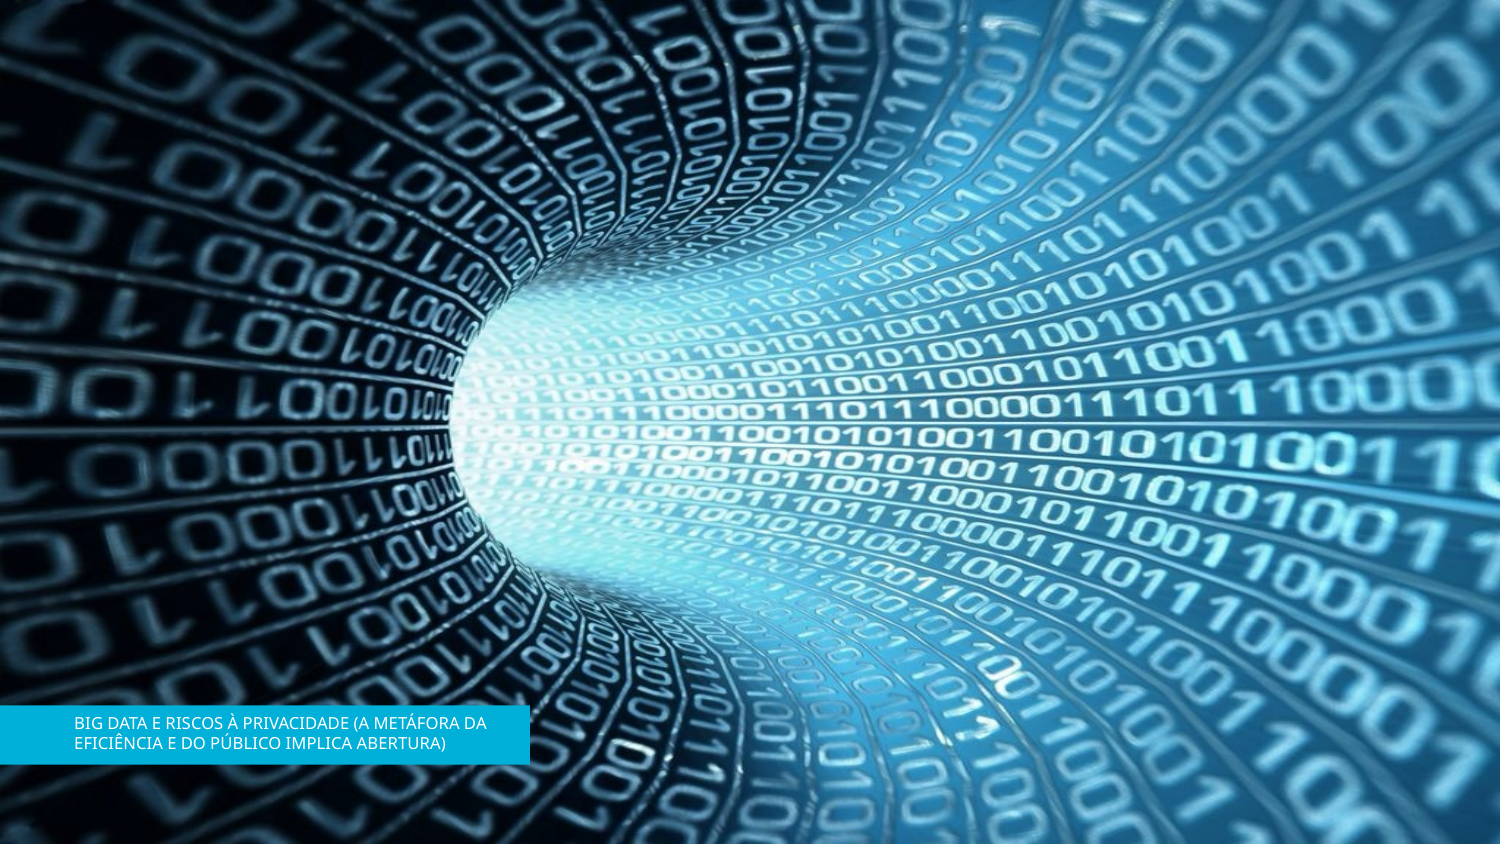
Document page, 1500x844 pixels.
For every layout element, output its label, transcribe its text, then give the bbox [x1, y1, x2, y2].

list BIG DATA E RISCOS À PRIVACIDADE (A METÁFORA DA EFICIÊNCIA E DO PÚBLICO IMPLICA ABERTURA) [0, 705, 530, 765]
picture [0, 0, 1500, 844]
